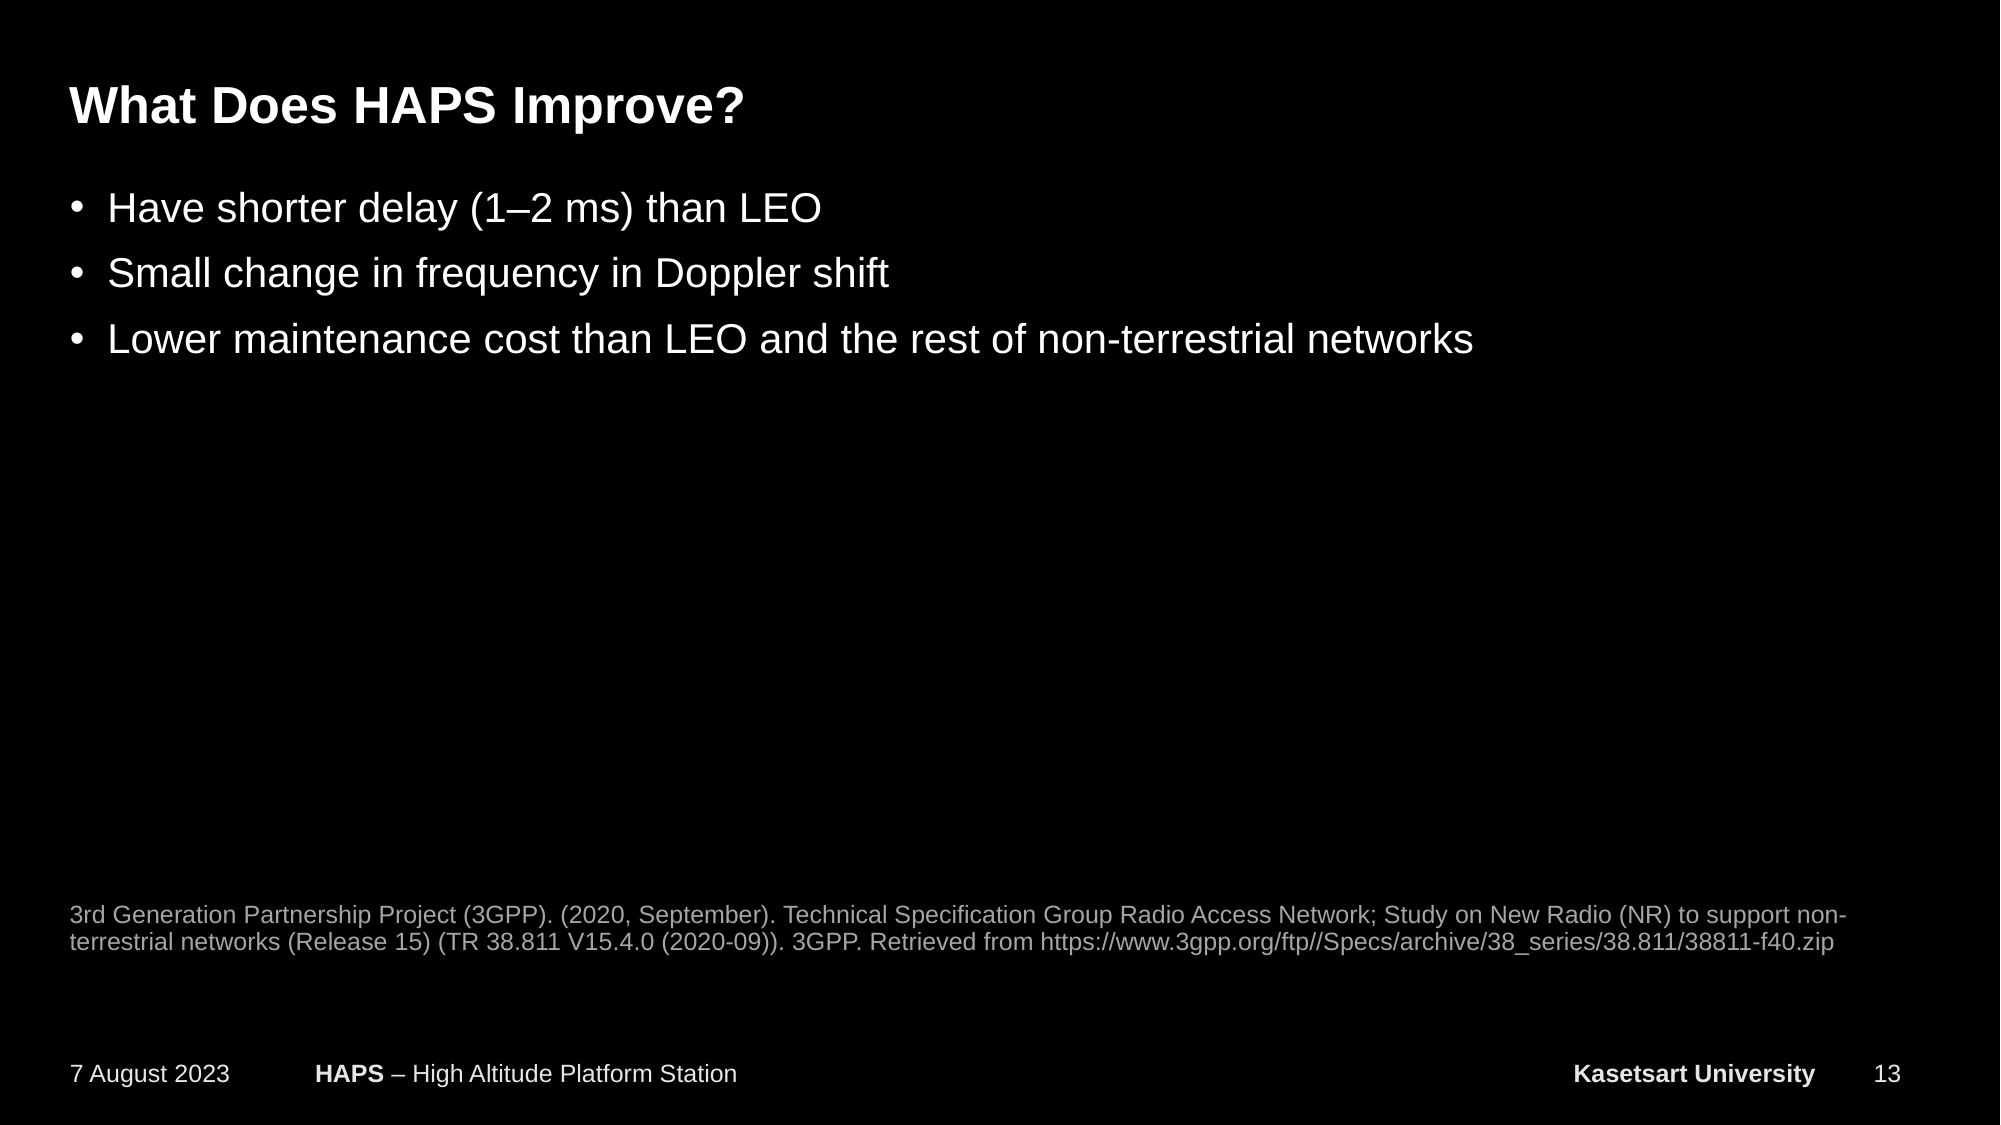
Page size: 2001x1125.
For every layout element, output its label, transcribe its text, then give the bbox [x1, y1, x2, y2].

text_box [1858, 1042, 1945, 1103]
text_box HAPS – High Altitude Platform Station Kasetsart University [272, 1042, 1858, 1103]
list Have shorter delay (1–2 ms) than LEO Small change in frequency in Doppler shift Lower maintenance cost than LEO and the rest of non-terrestrial networks [55, 178, 1945, 799]
text_box 7 August 2023 [55, 1042, 248, 1103]
title What Does HAPS Improve? [55, 59, 1945, 155]
text_box 3rd Generation Partnership Project (3GPP). (2020, September). Technical Specification Group Radio Access Network; Study on New Radio (NR) to support non-terrestrial networks (Release 15) (TR 38.811 V15.4.0 (2020-09)). 3GPP. Retrieved from https://www.3gpp.org/ftp//Specs/archive/38_series/38.811/38811-f40.zip [54, 840, 1945, 964]
